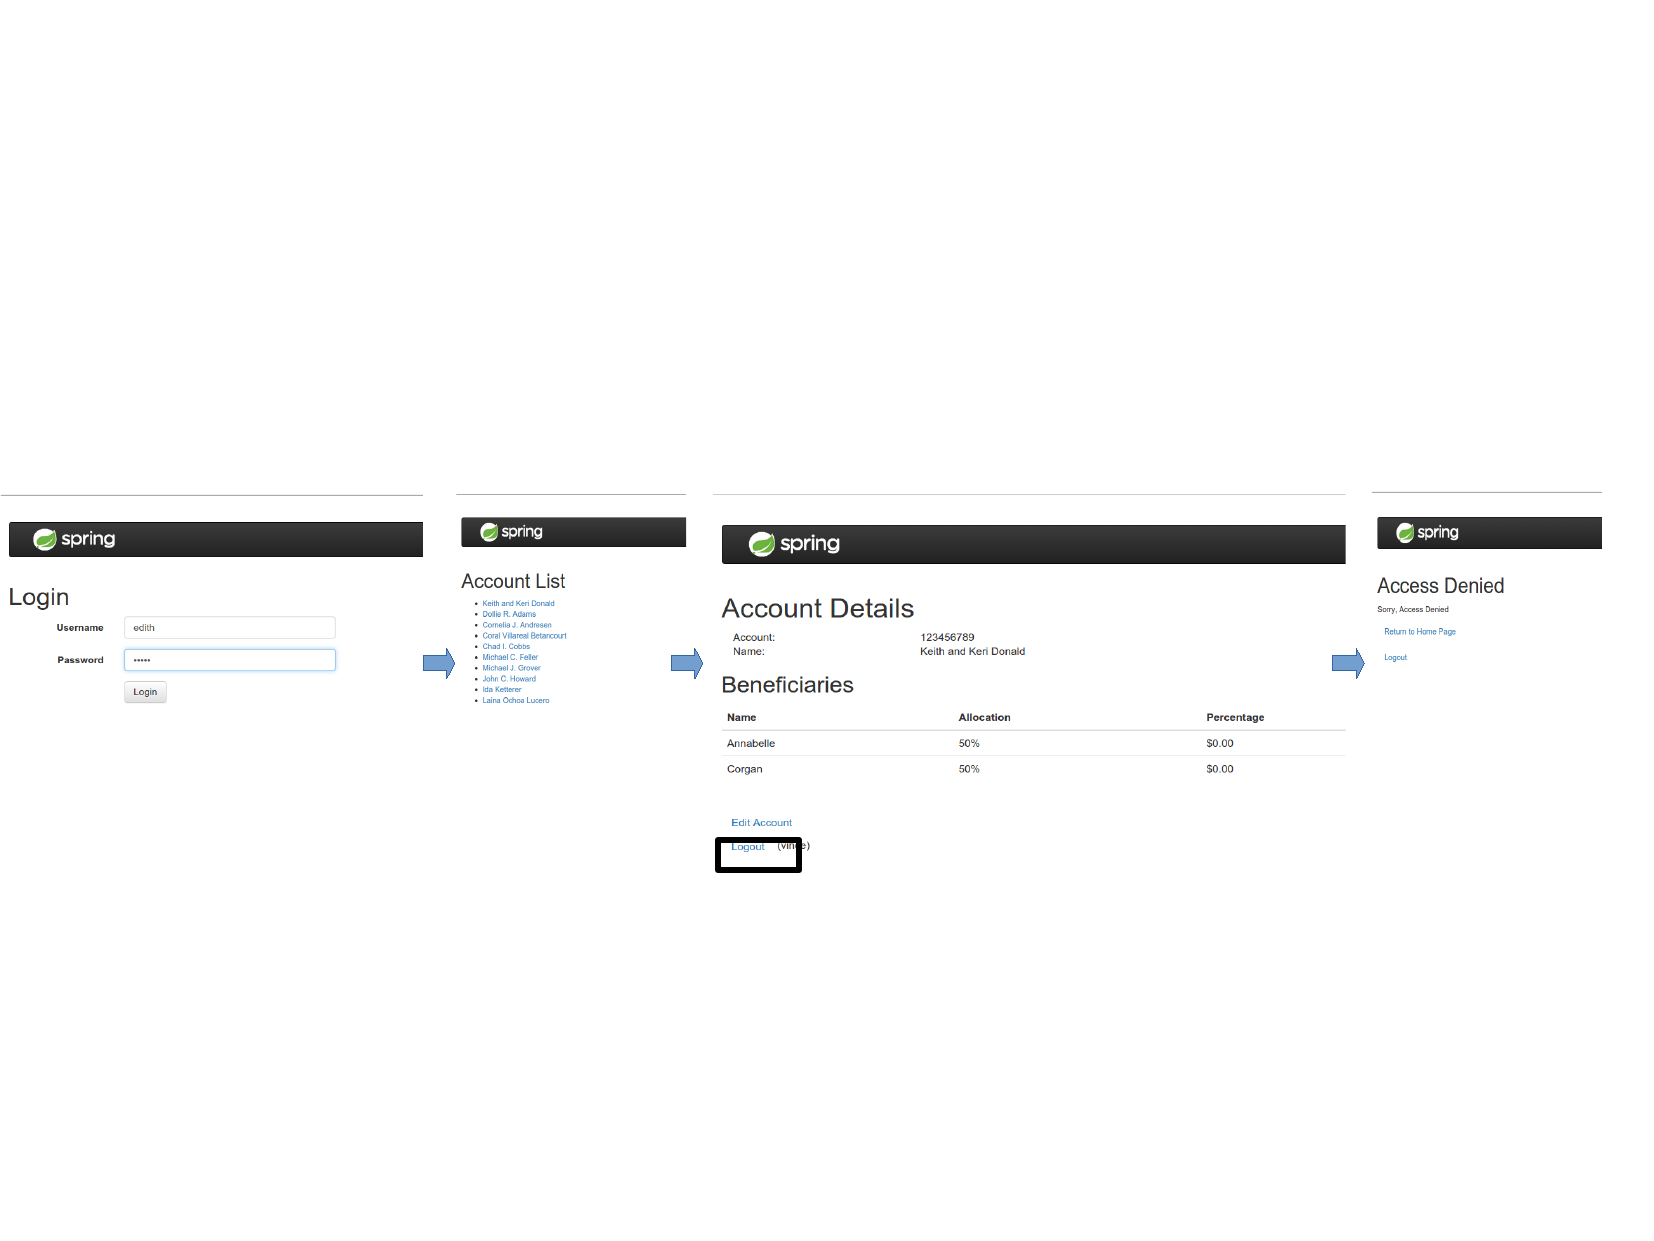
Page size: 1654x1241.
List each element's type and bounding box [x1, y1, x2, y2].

text_box [423, 648, 455, 679]
text_box [1332, 648, 1365, 679]
picture [0, 494, 423, 787]
text_box [671, 648, 703, 679]
picture [1371, 491, 1602, 739]
picture [456, 494, 687, 705]
picture [713, 494, 1346, 924]
